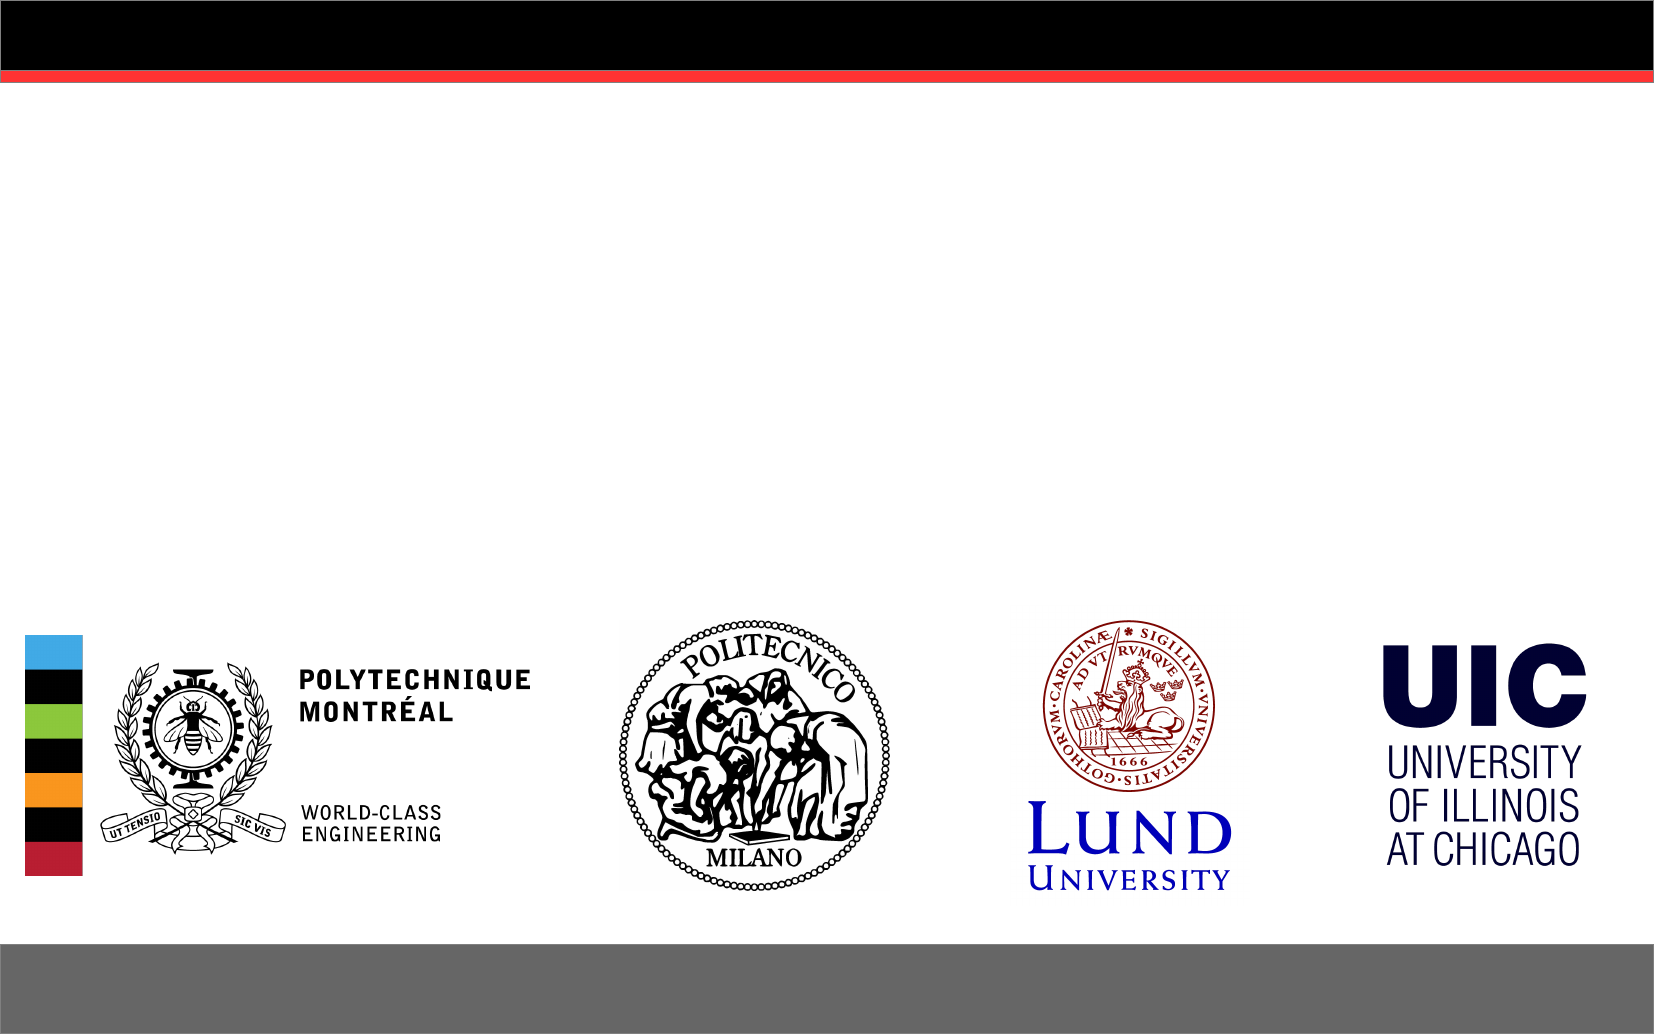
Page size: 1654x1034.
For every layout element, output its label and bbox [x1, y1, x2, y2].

text_box [0, 0, 1654, 83]
picture [25, 635, 530, 877]
picture [1343, 605, 1626, 906]
picture [619, 620, 890, 891]
picture [1010, 605, 1250, 906]
text_box [0, 944, 1654, 1034]
